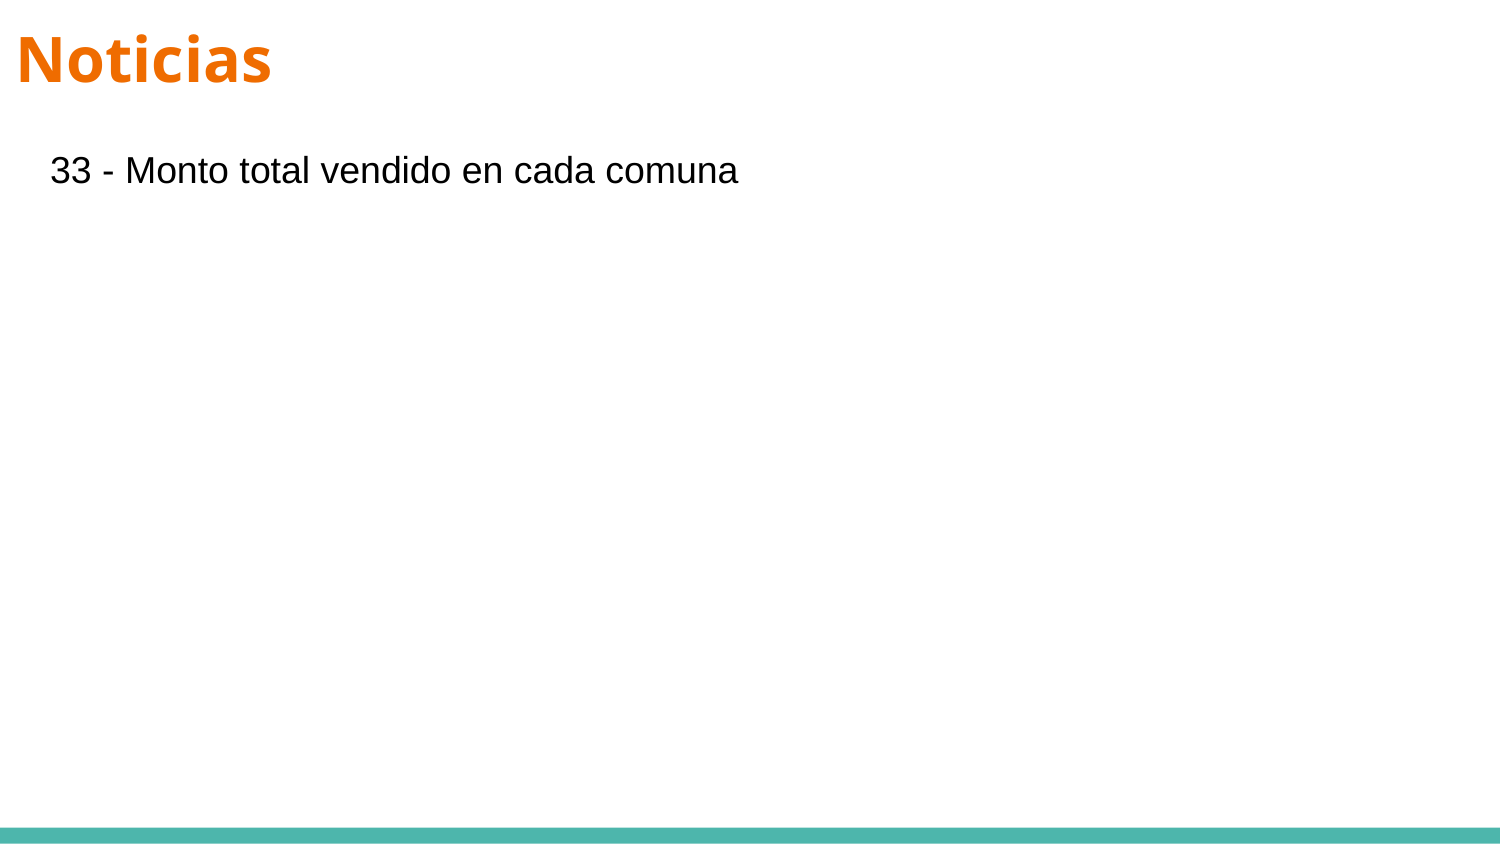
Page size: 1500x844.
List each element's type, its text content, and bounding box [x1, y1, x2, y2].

title Noticias [0, 0, 1398, 116]
text_box 33 - Monto total vendido en cada comuna [35, 141, 1394, 241]
